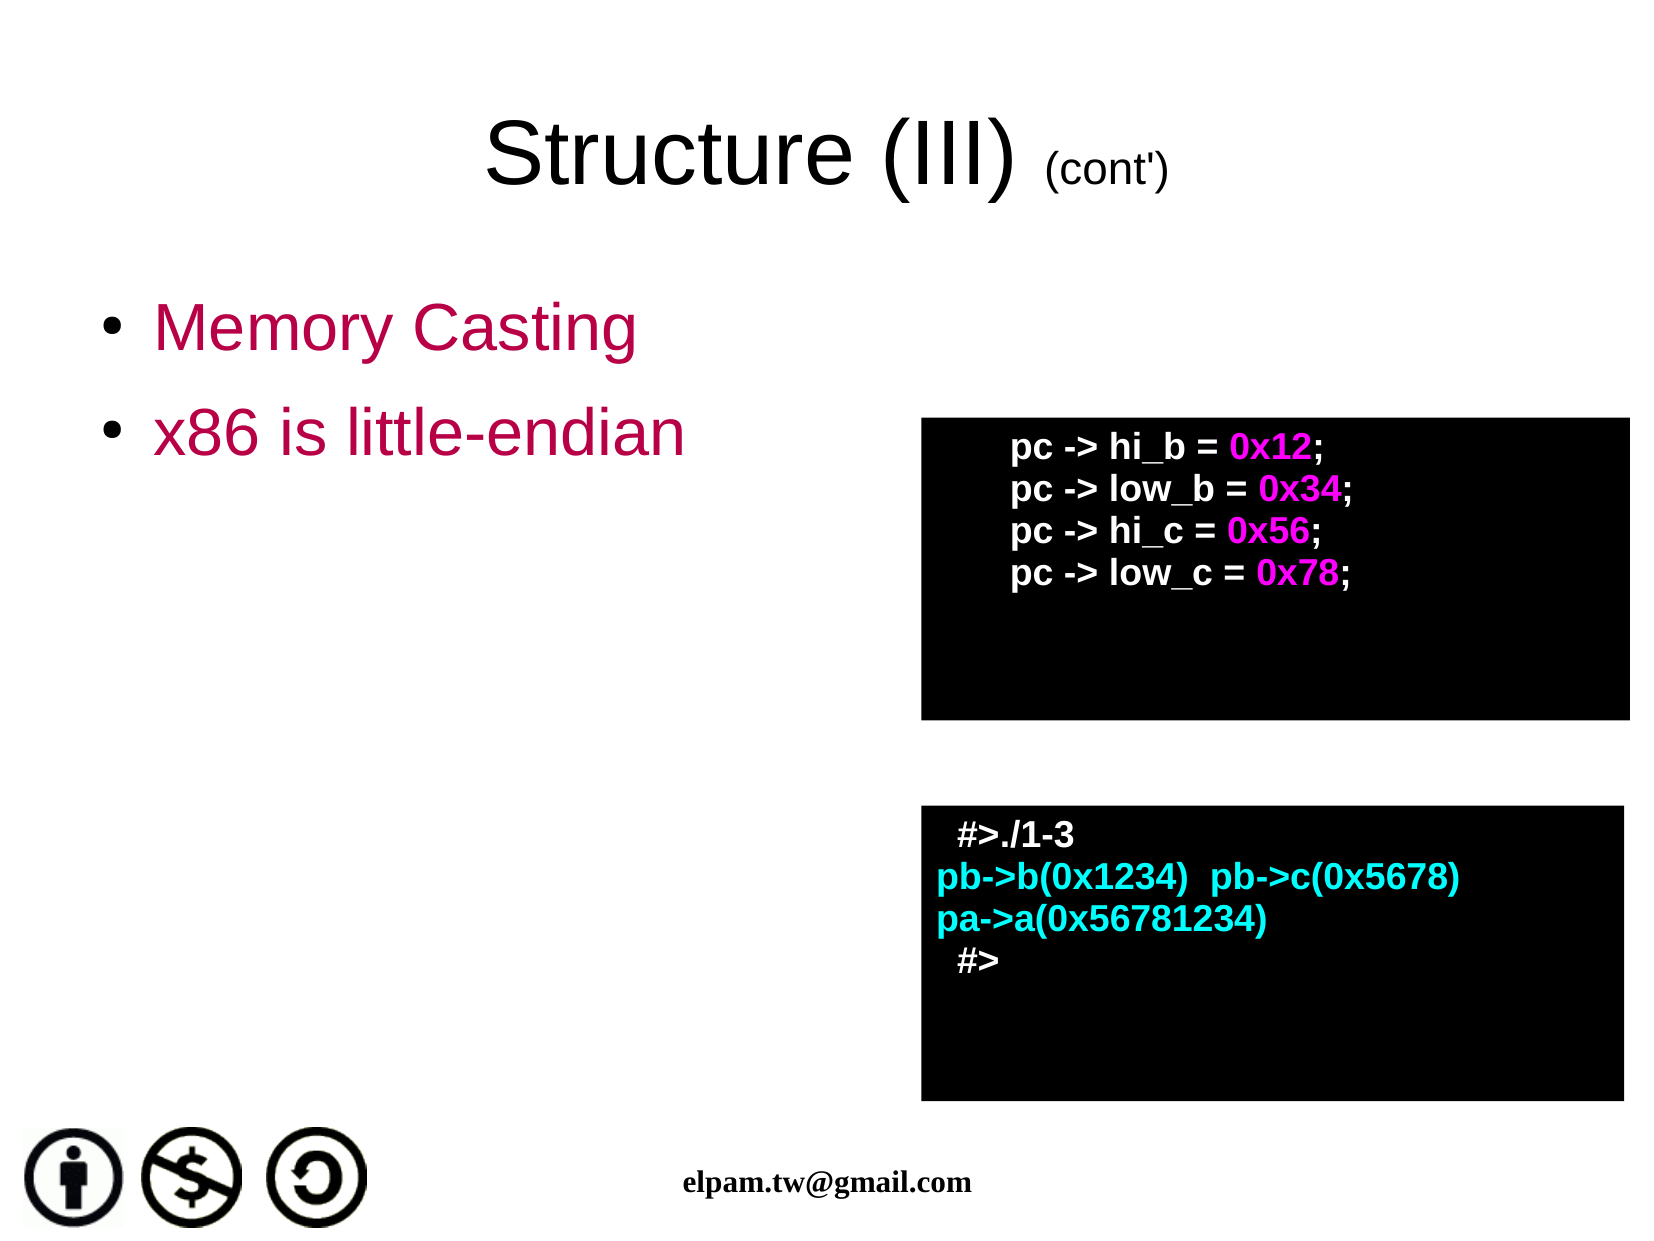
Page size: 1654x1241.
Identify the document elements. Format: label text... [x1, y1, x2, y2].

picture [23, 1127, 124, 1228]
picture [141, 1127, 242, 1228]
text_box pc -> hi_b = 0x12; pc -> low_b = 0x34; pc -> hi_c = 0x56; pc -> low_c = 0x78; [921, 417, 1630, 721]
list Memory Casting x86 is little-endian [82, 290, 798, 1094]
title Structure (III) (cont') [82, 56, 1571, 250]
picture [266, 1127, 367, 1228]
text_box #>./1-3 pb->b(0x1234) pb->c(0x5678) pa->a(0x56781234) #> [921, 805, 1625, 1102]
